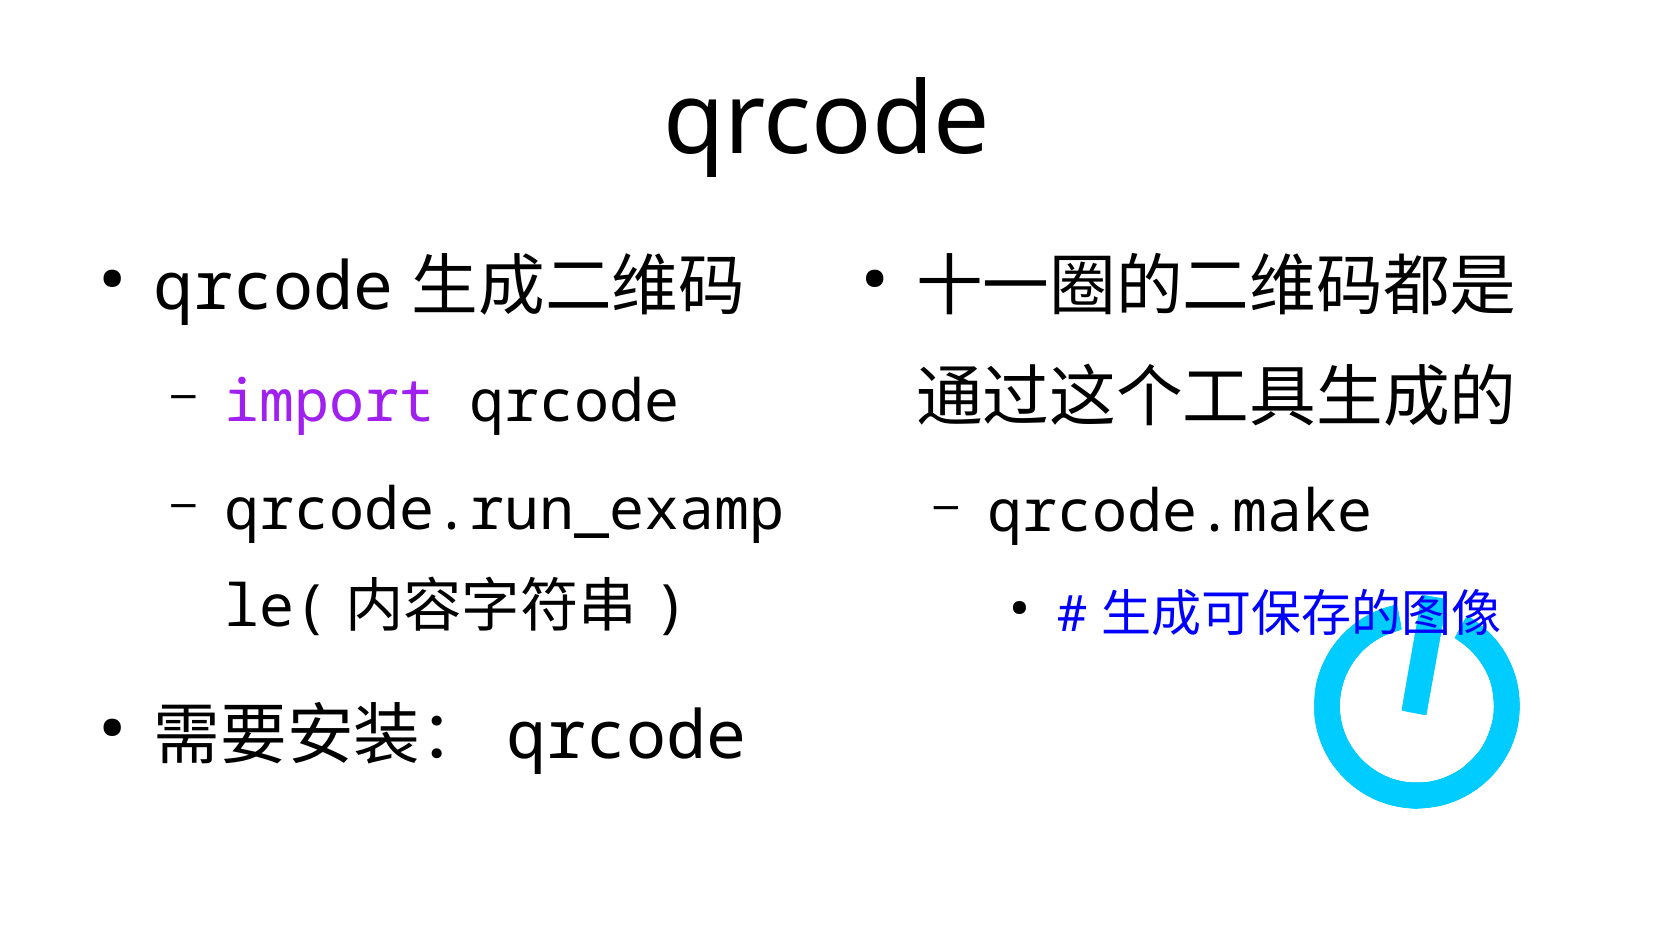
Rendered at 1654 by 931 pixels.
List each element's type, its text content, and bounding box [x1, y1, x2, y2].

list 十一圈的二维码都是通过这个工具生成的 qrcode.make #生成可保存的图像 [845, 217, 1572, 756]
title qrcode [82, 37, 1571, 193]
list qrcode生成二维码 import qrcode qrcode.run_example(内容字符串) 需要安装：qrcode [82, 217, 809, 898]
